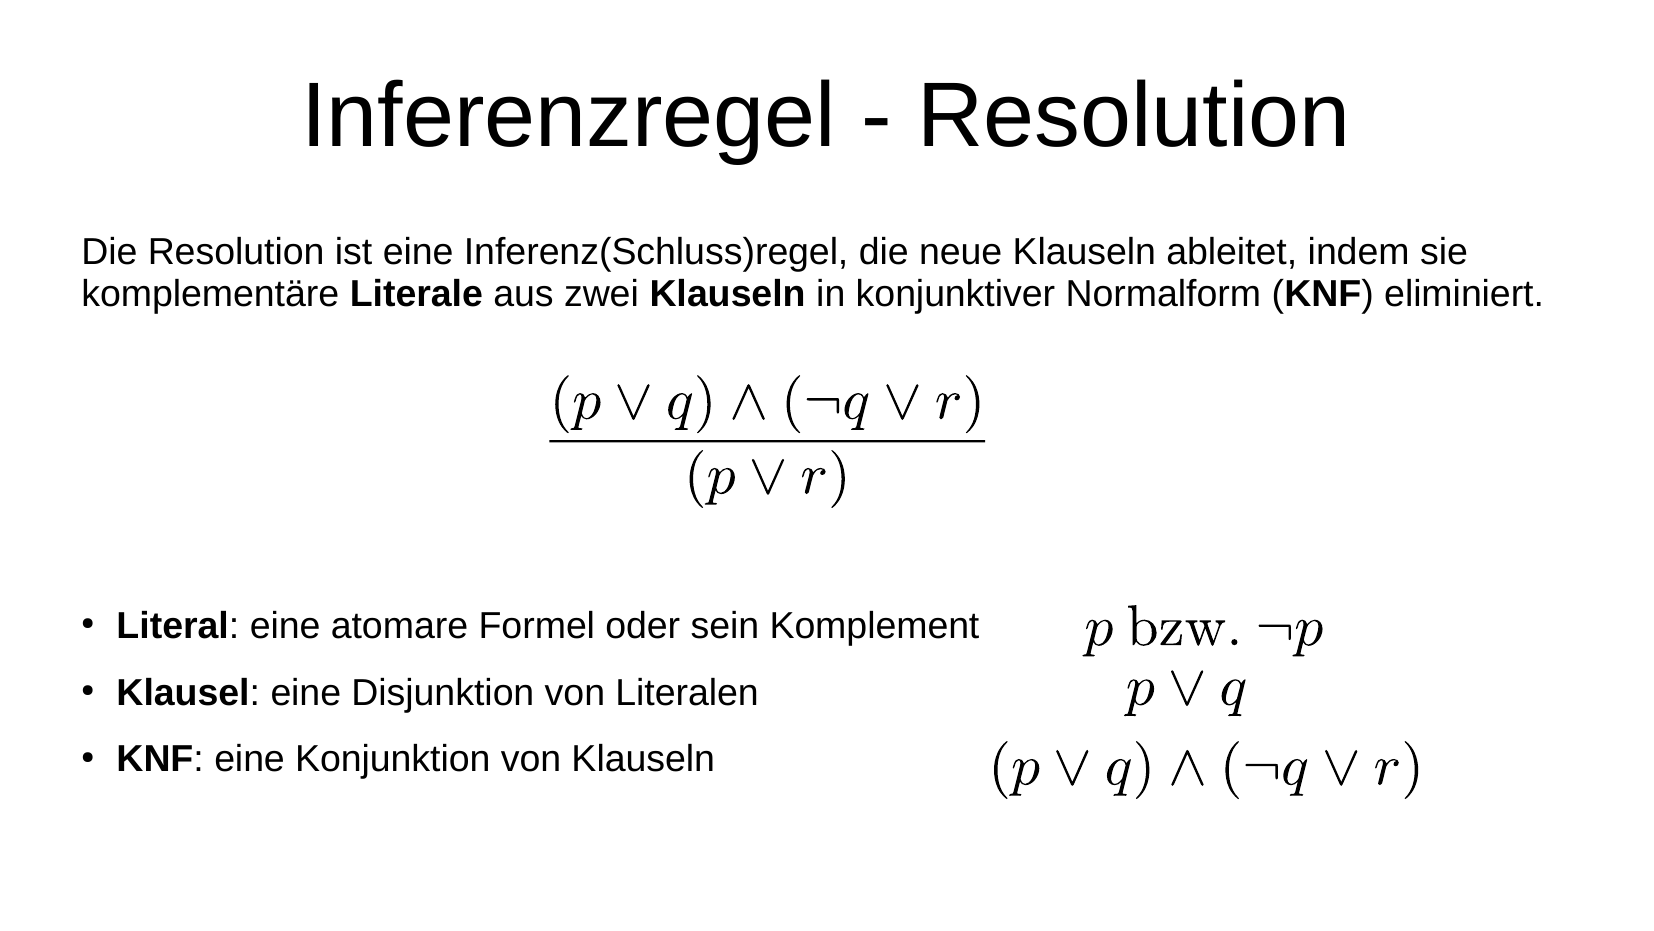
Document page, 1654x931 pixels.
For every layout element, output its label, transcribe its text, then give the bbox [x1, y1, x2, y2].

text_box [994, 741, 1419, 800]
text_box [1123, 670, 1246, 717]
text_box [549, 375, 986, 508]
text_box [1082, 605, 1323, 657]
text_box Die Resolution ist eine Inferenz(Schluss)regel, die neue Klauseln ableitet, indem sie komplementäre Literale aus zwei Klauseln in konjunktiver Normalform (KNF) eliminiert. [81, 205, 1547, 340]
title Inferenzregel - Resolution [82, 37, 1571, 193]
text_box Literal: eine atomare Formel oder sein Komplement Klausel: eine Disjunktion von Literalen KNF: eine Konjunktion von Klauseln [80, 604, 1546, 780]
